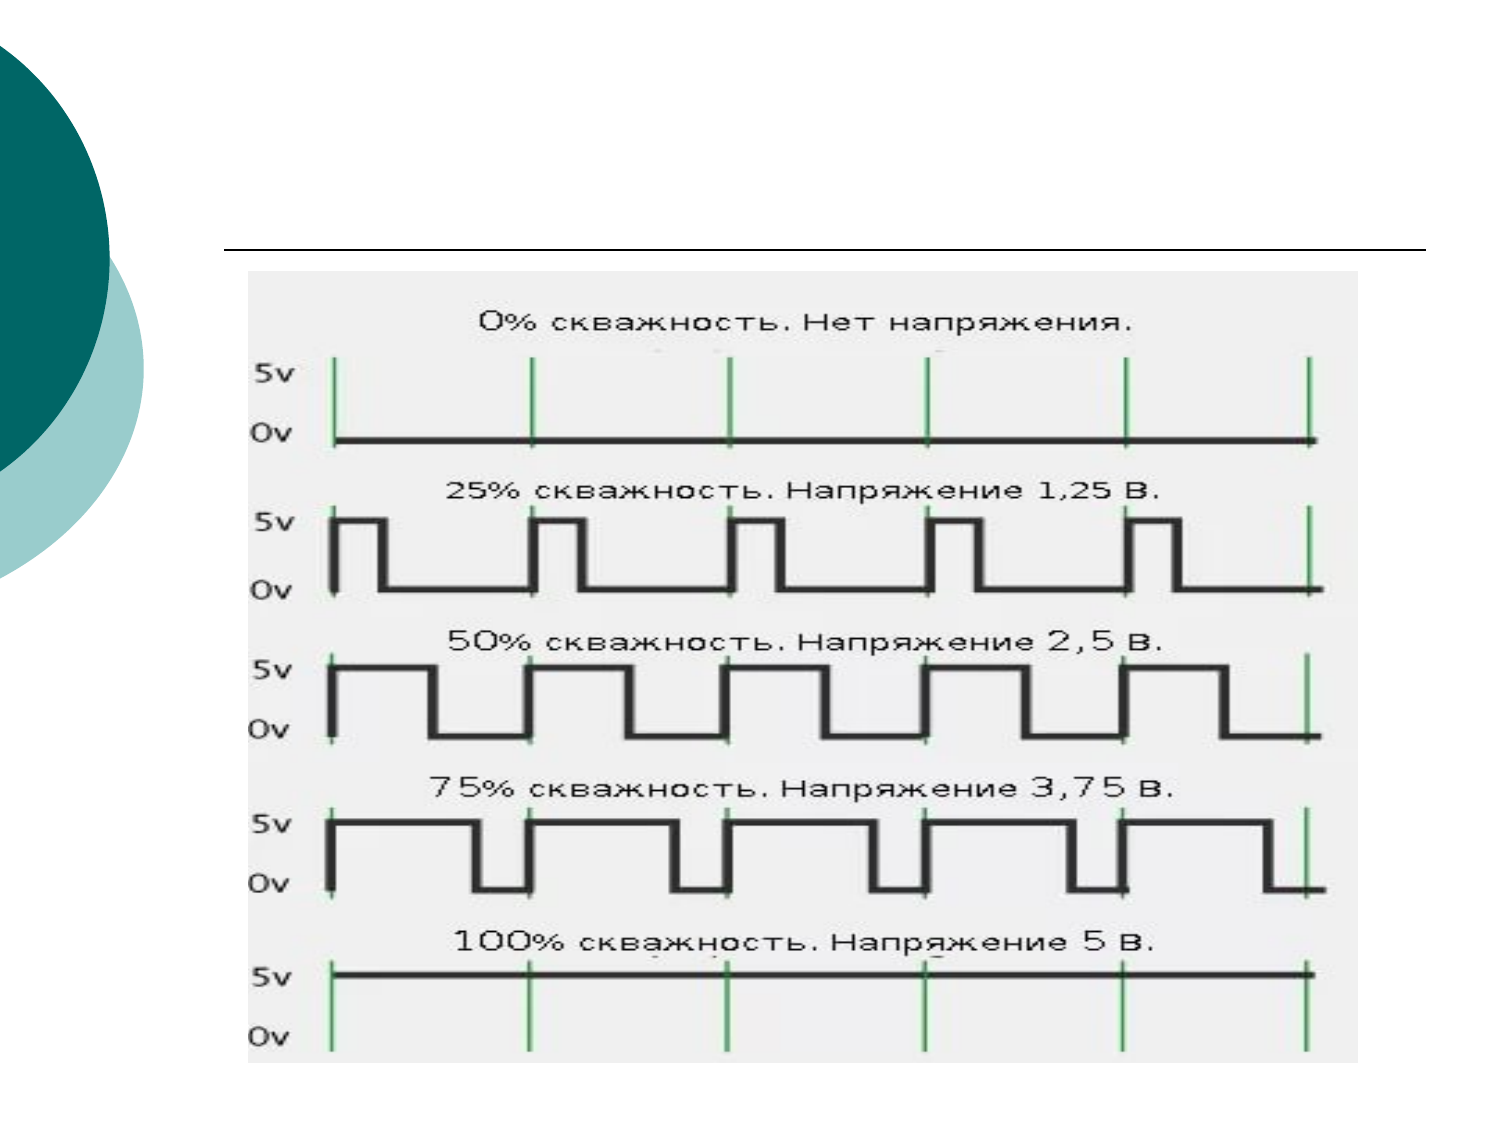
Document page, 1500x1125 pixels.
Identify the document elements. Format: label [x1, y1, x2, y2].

picture [248, 271, 1358, 1063]
